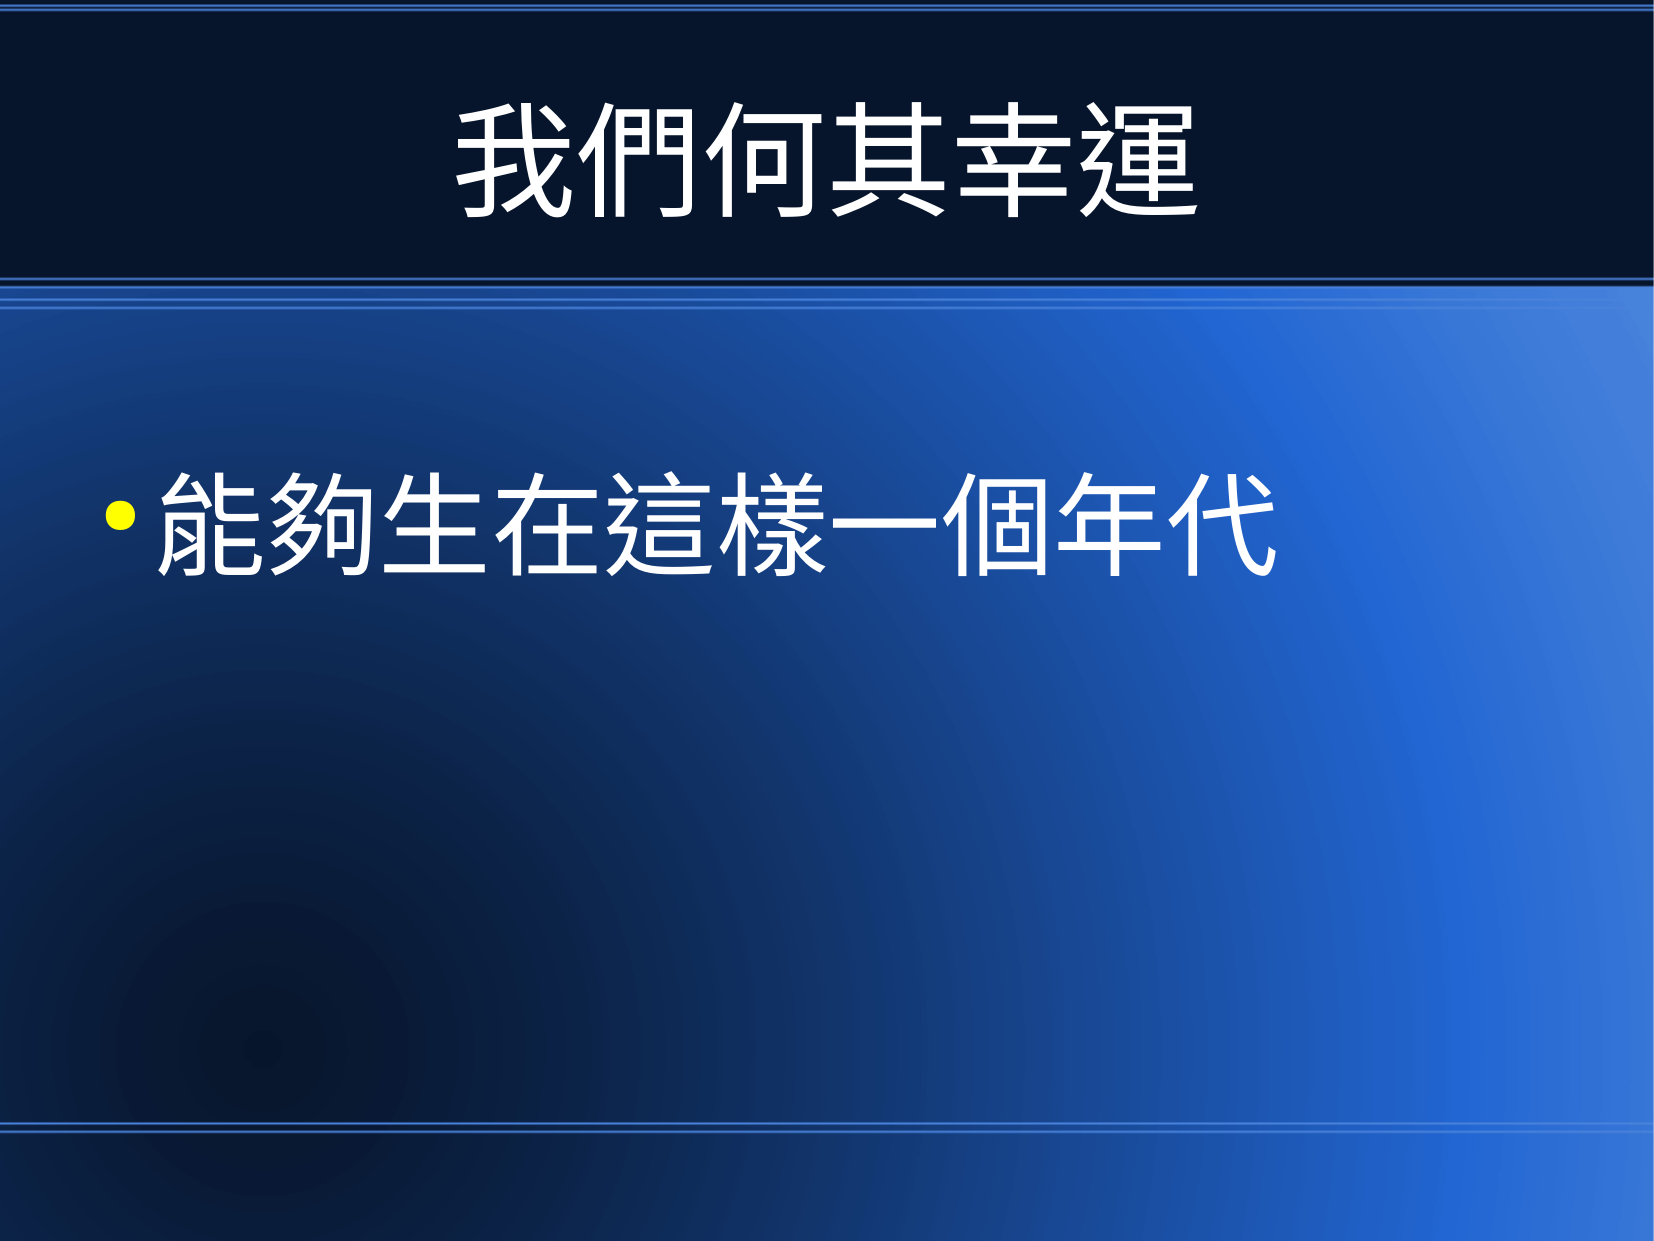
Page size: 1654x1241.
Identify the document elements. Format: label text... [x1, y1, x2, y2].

list 能夠生在這樣一個年代 [82, 355, 1571, 1241]
title 我們何其幸運 [82, 49, 1571, 257]
picture [0, 0, 1654, 1241]
